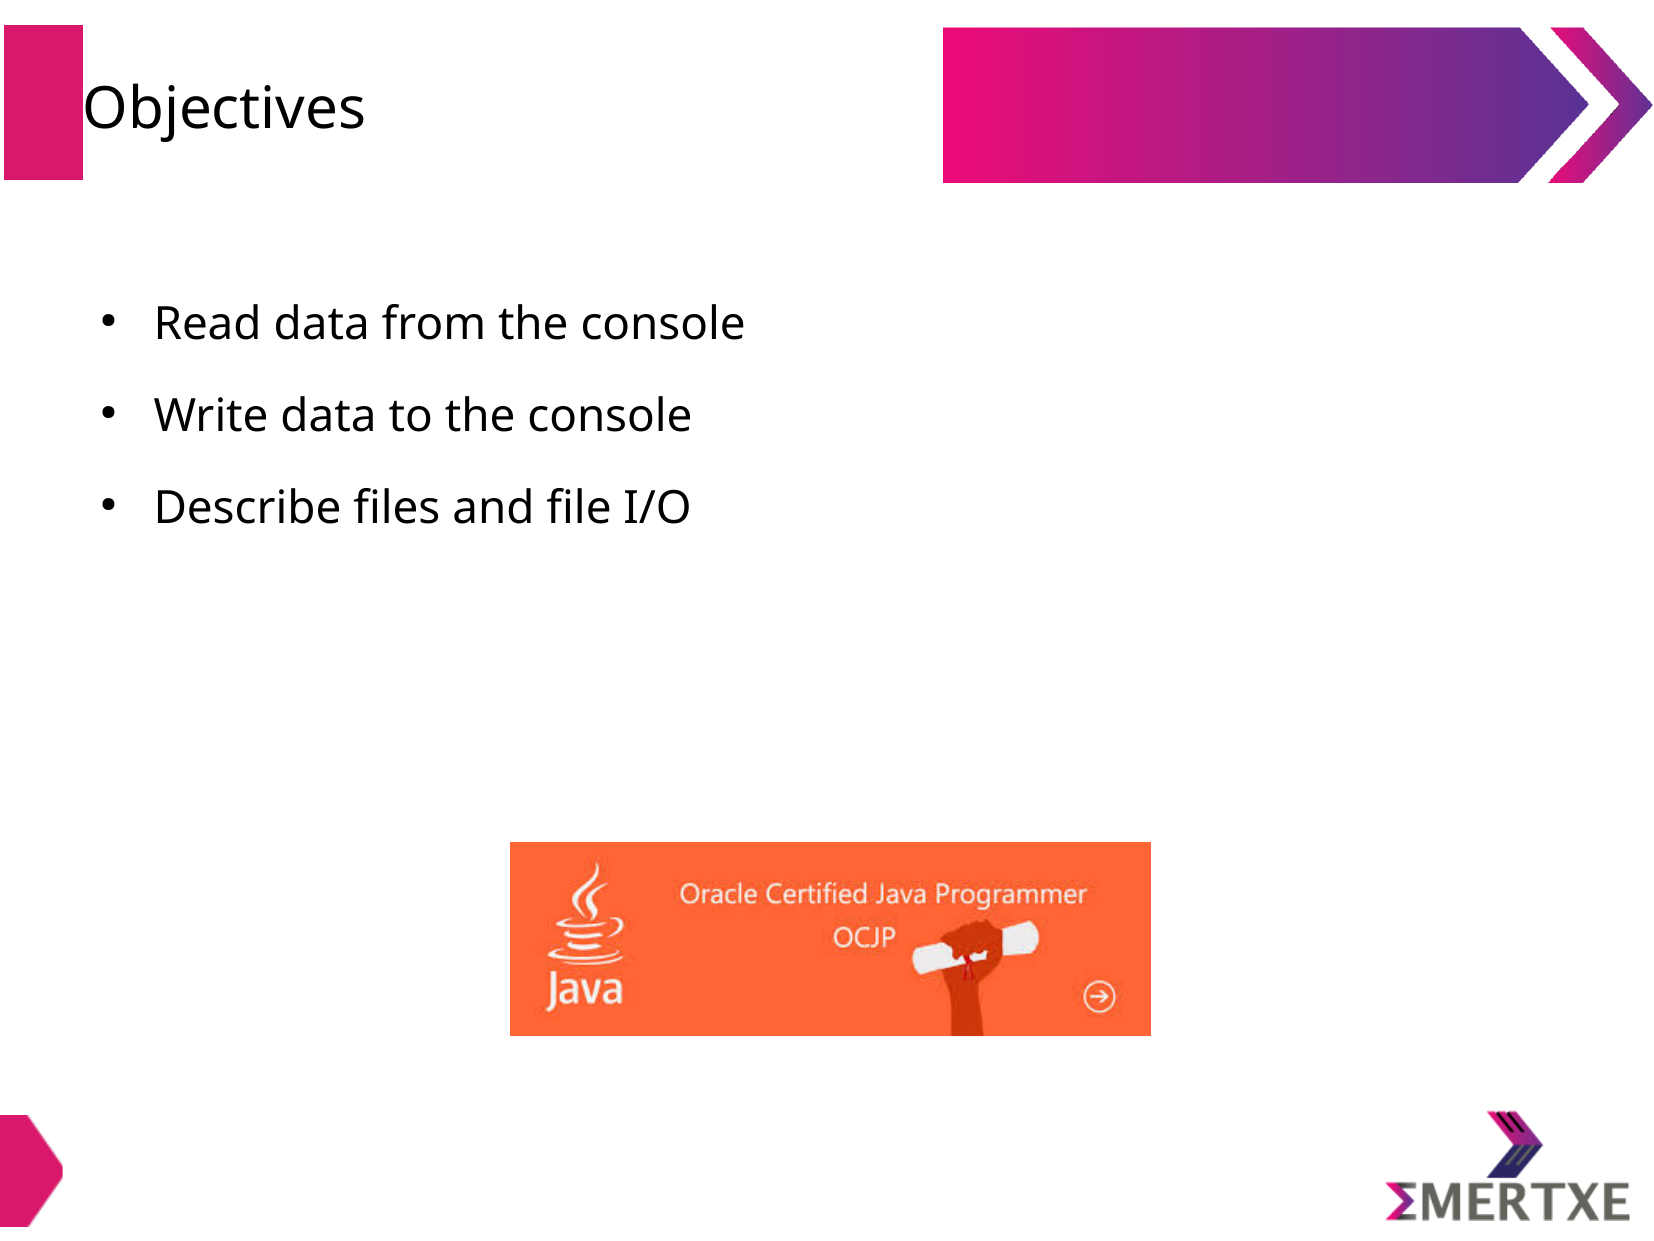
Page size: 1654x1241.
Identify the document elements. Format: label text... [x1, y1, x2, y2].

picture [1571, 27, 1653, 183]
title Objectives [82, 2, 1571, 210]
list Read data from the console Write data to the console Describe files and file I/O [82, 290, 1571, 1010]
picture [510, 842, 1151, 1036]
picture [1385, 1107, 1631, 1221]
